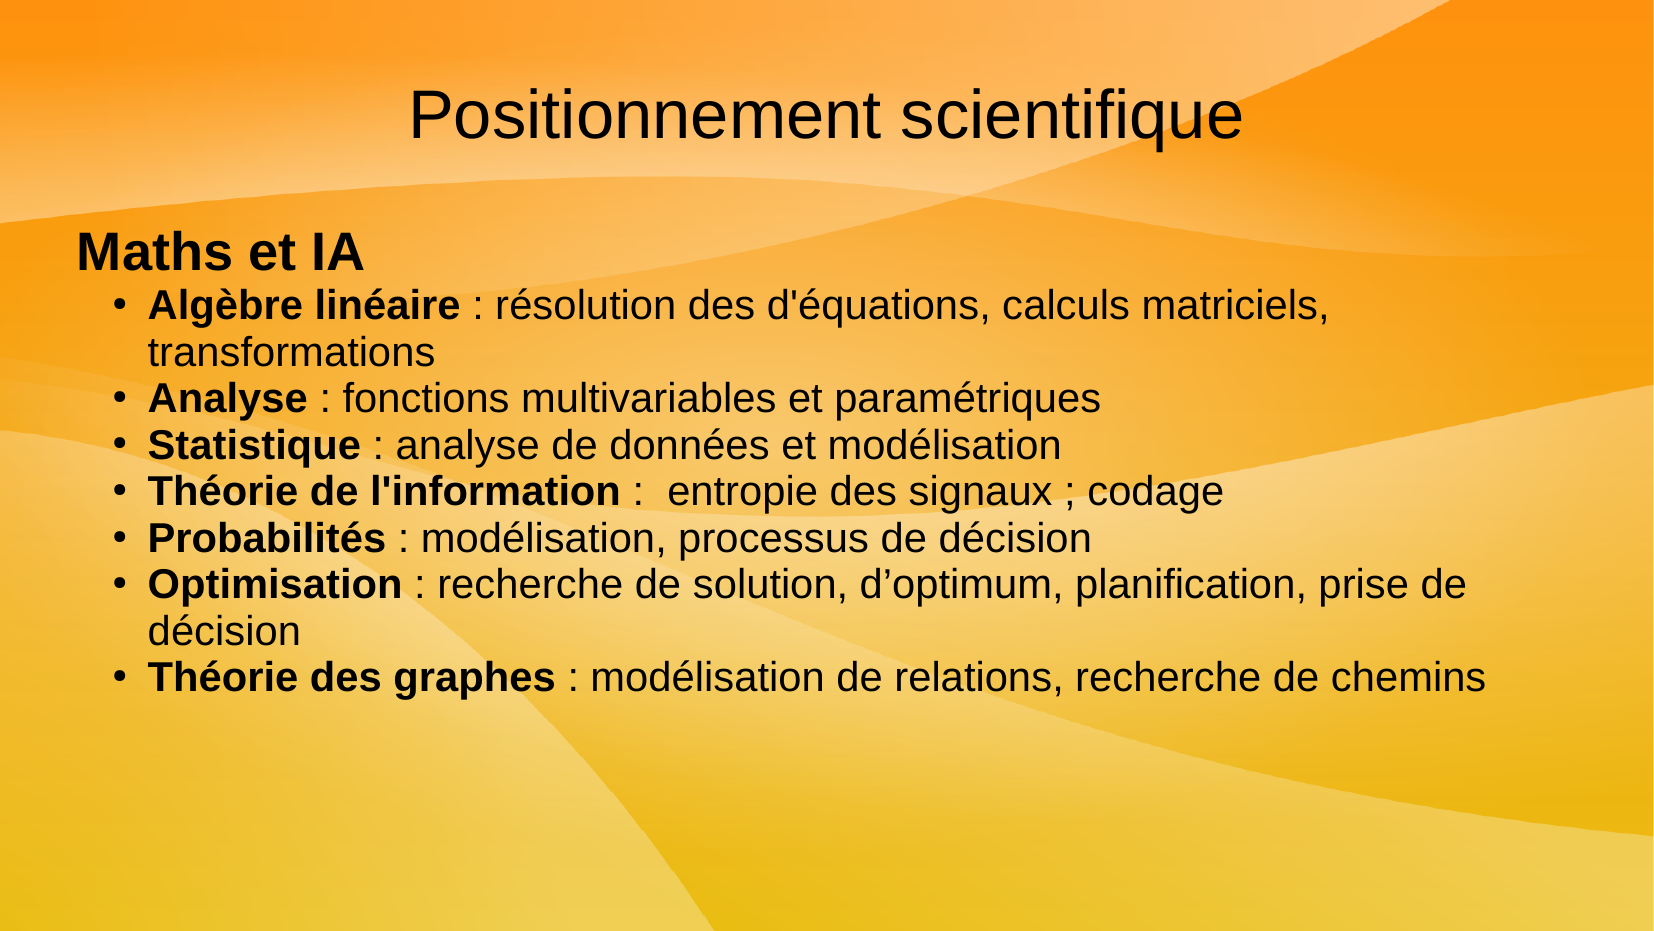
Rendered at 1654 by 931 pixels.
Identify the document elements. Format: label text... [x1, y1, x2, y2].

subtitle Maths et IA Algèbre linéaire : résolution des d'équations, calculs matriciels, transformations Analyse : fonctions multivariables et paramétriques Statistique : analyse de données et modélisation Théorie de l'information : entropie des signaux ; codage Probabilités : modélisation, processus de décision Optimisation : recherche de solution, d’optimum, planification, prise de décision Théorie des graphes : modélisation de relations, recherche de chemins [76, 179, 1565, 928]
title Positionnement scientifique [82, 37, 1571, 193]
picture [0, 0, 1654, 931]
